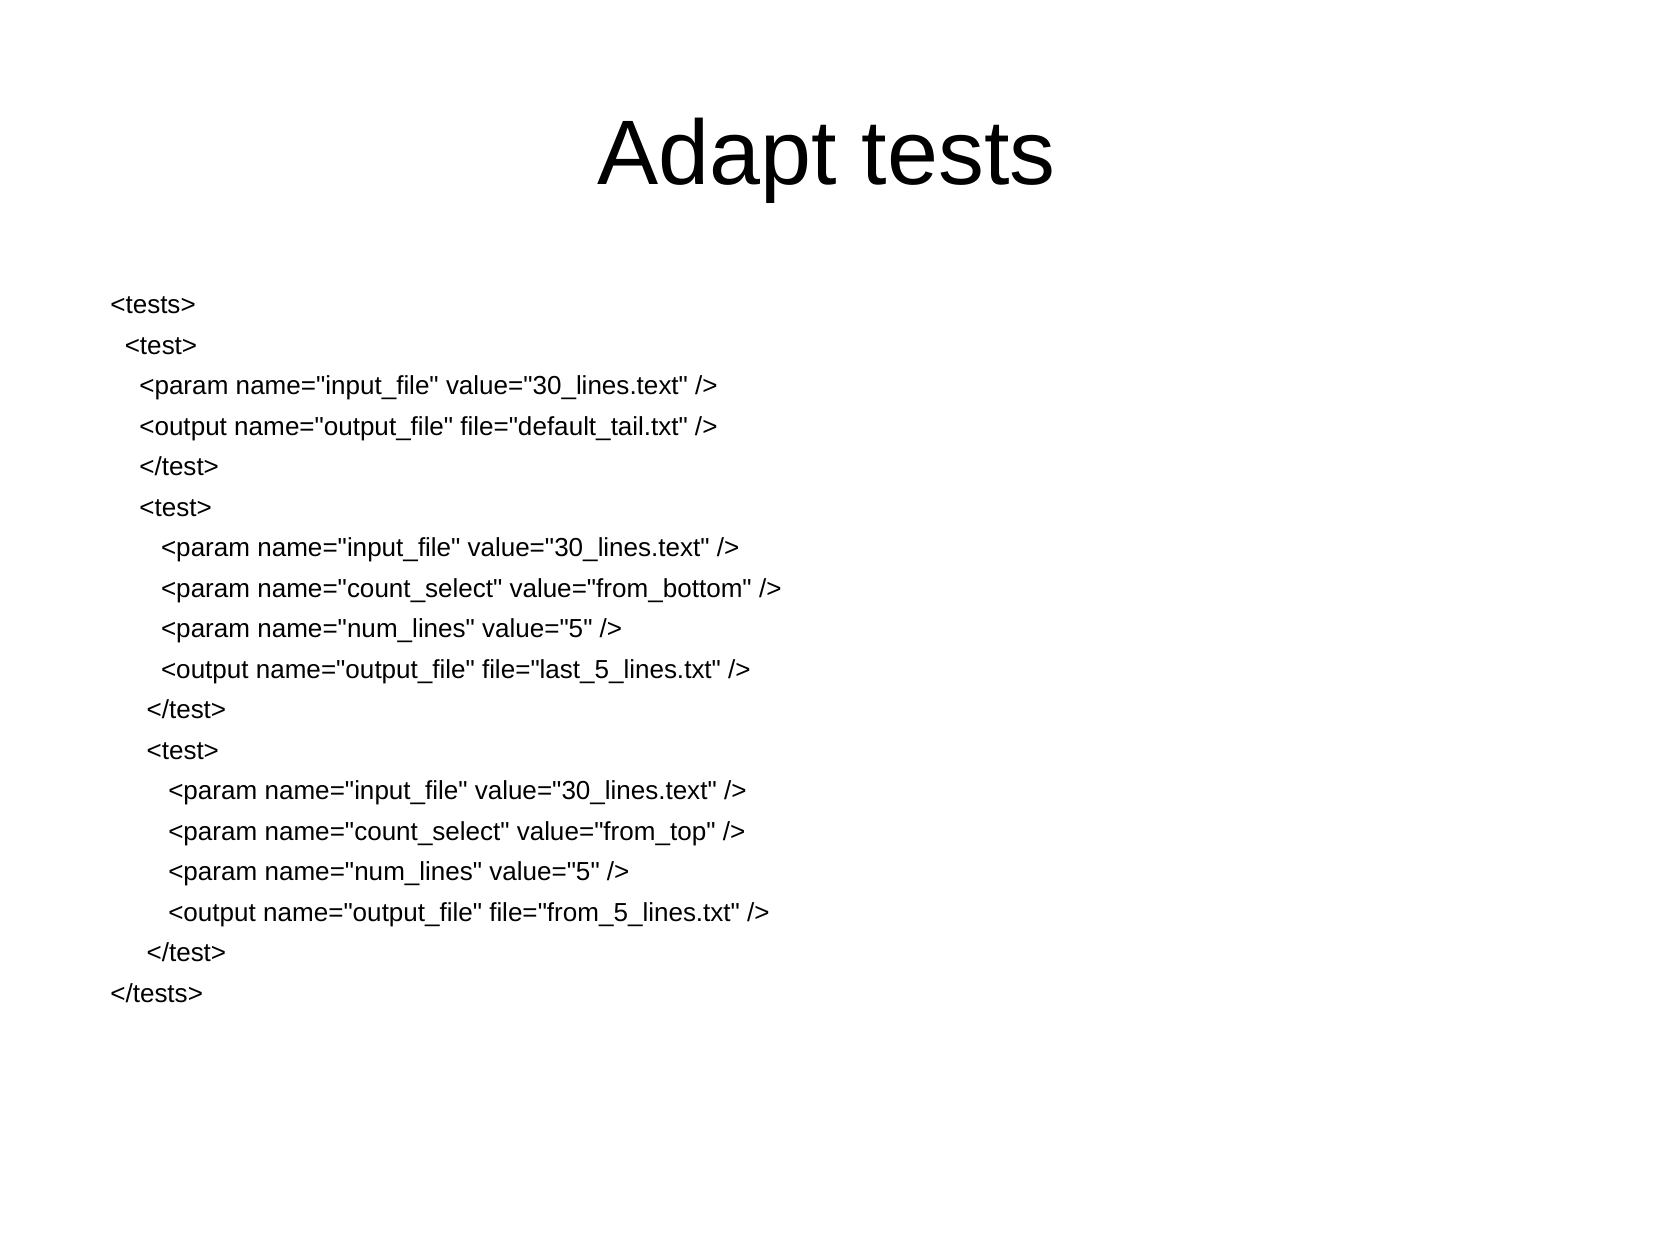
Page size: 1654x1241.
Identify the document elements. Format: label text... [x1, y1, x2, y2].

list <tests> <test> <param name="input_file" value="30_lines.text" /> <output name="output_file" file="default_tail.txt" /> </test> <test> <param name="input_file" value="30_lines.text" /> <param name="count_select" value="from_bottom" /> <param name="num_lines" value="5" /> <output name="output_file" file="last_5_lines.txt" /> </test> <test> <param name="input_file" value="30_lines.text" /> <param name="count_select" value="from_top" /> <param name="num_lines" value="5" /> <output name="output_file" file="from_5_lines.txt" /> </test> </tests> [82, 290, 1571, 1010]
title Adapt tests [82, 49, 1571, 257]
